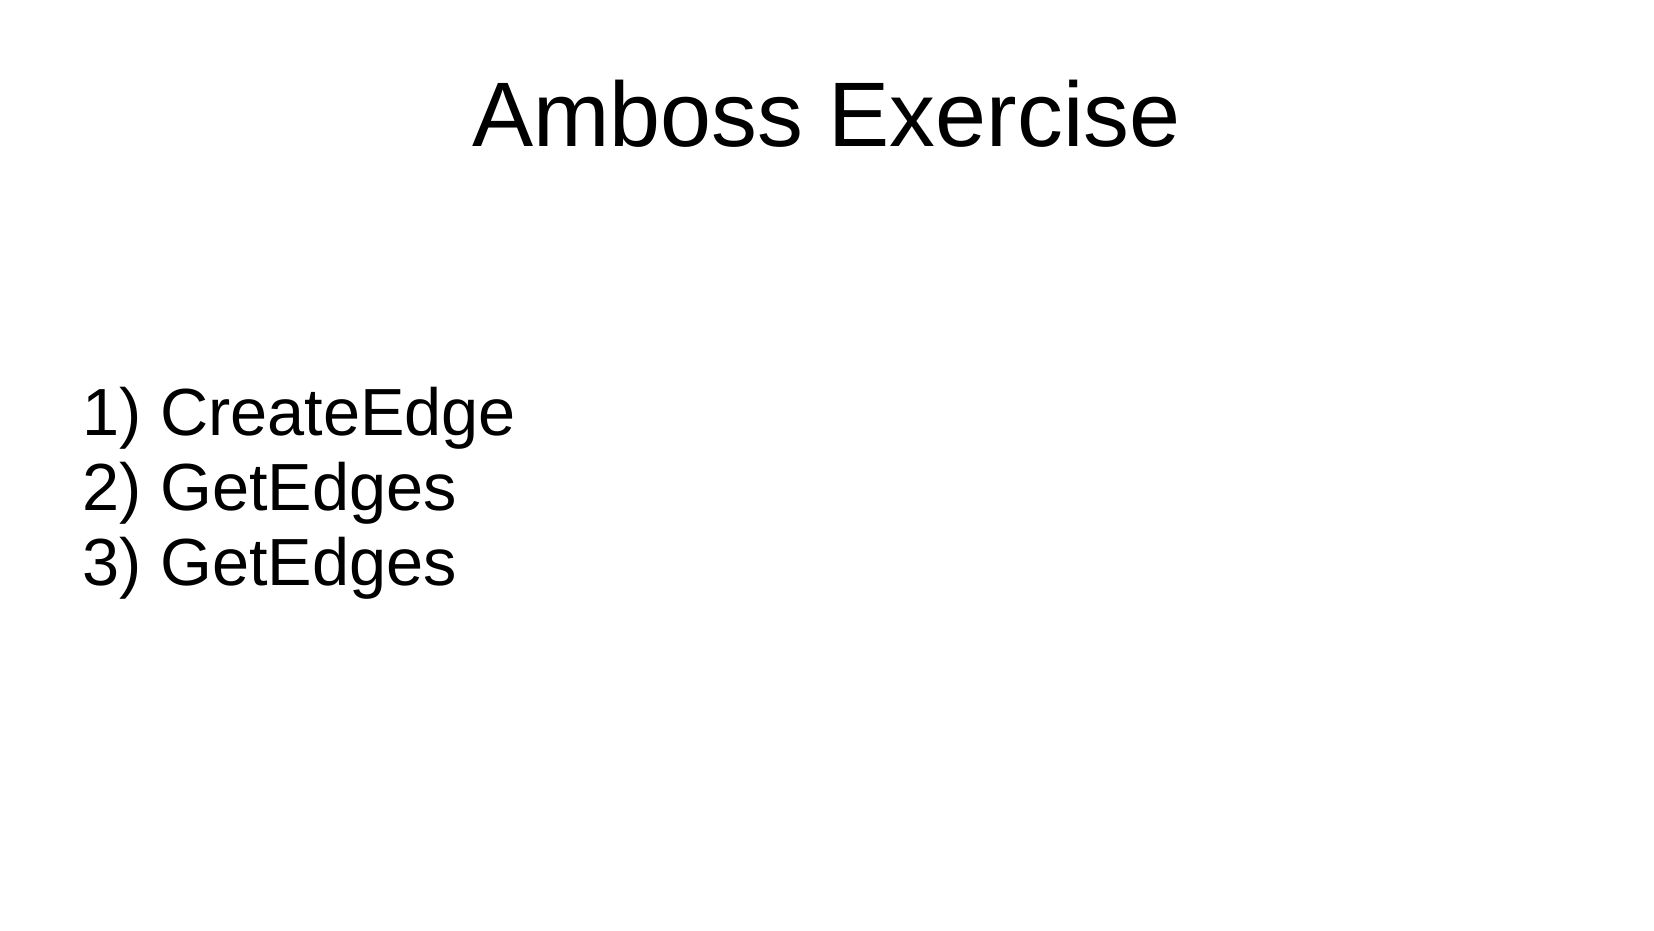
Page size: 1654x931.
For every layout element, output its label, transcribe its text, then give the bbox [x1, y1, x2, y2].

title Amboss Exercise [82, 37, 1571, 193]
subtitle 1) CreateEdge 2) GetEdges 3) GetEdges [82, 217, 1571, 758]
